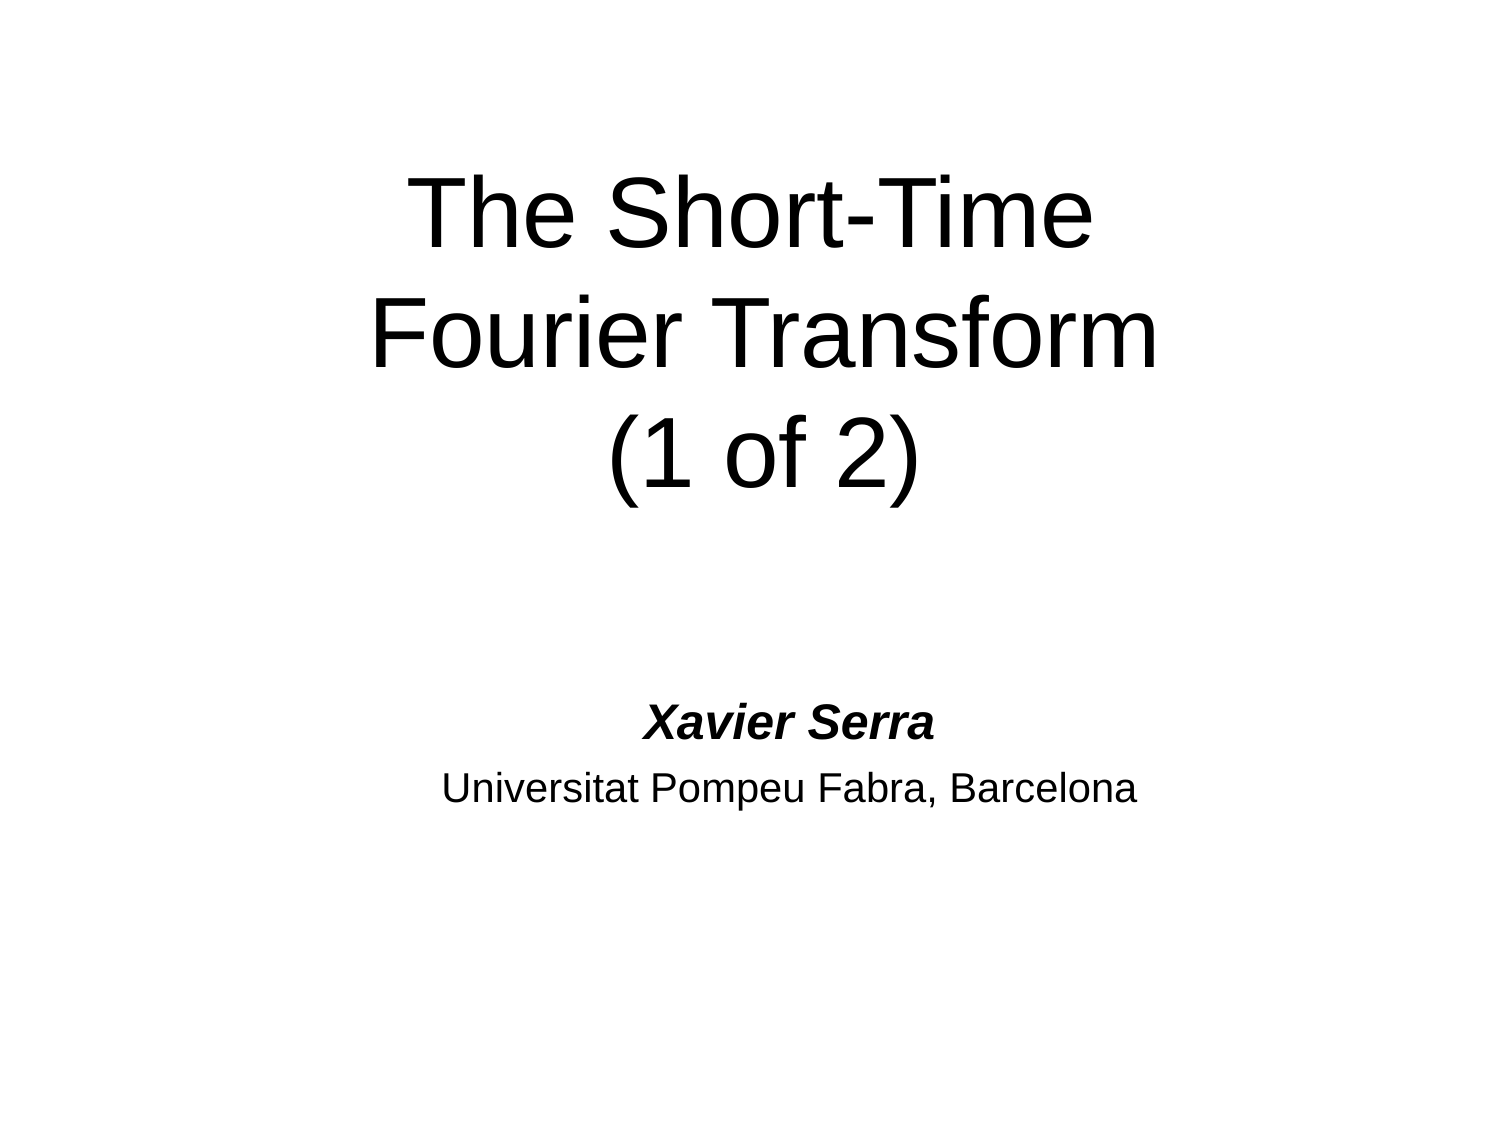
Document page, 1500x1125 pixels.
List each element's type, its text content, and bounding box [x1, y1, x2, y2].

text_box Xavier Serra Universitat Pompeu Fabra, Barcelona [375, 686, 1204, 872]
title The Short-Time Fourier Transform (1 of 2) [143, 82, 1350, 572]
